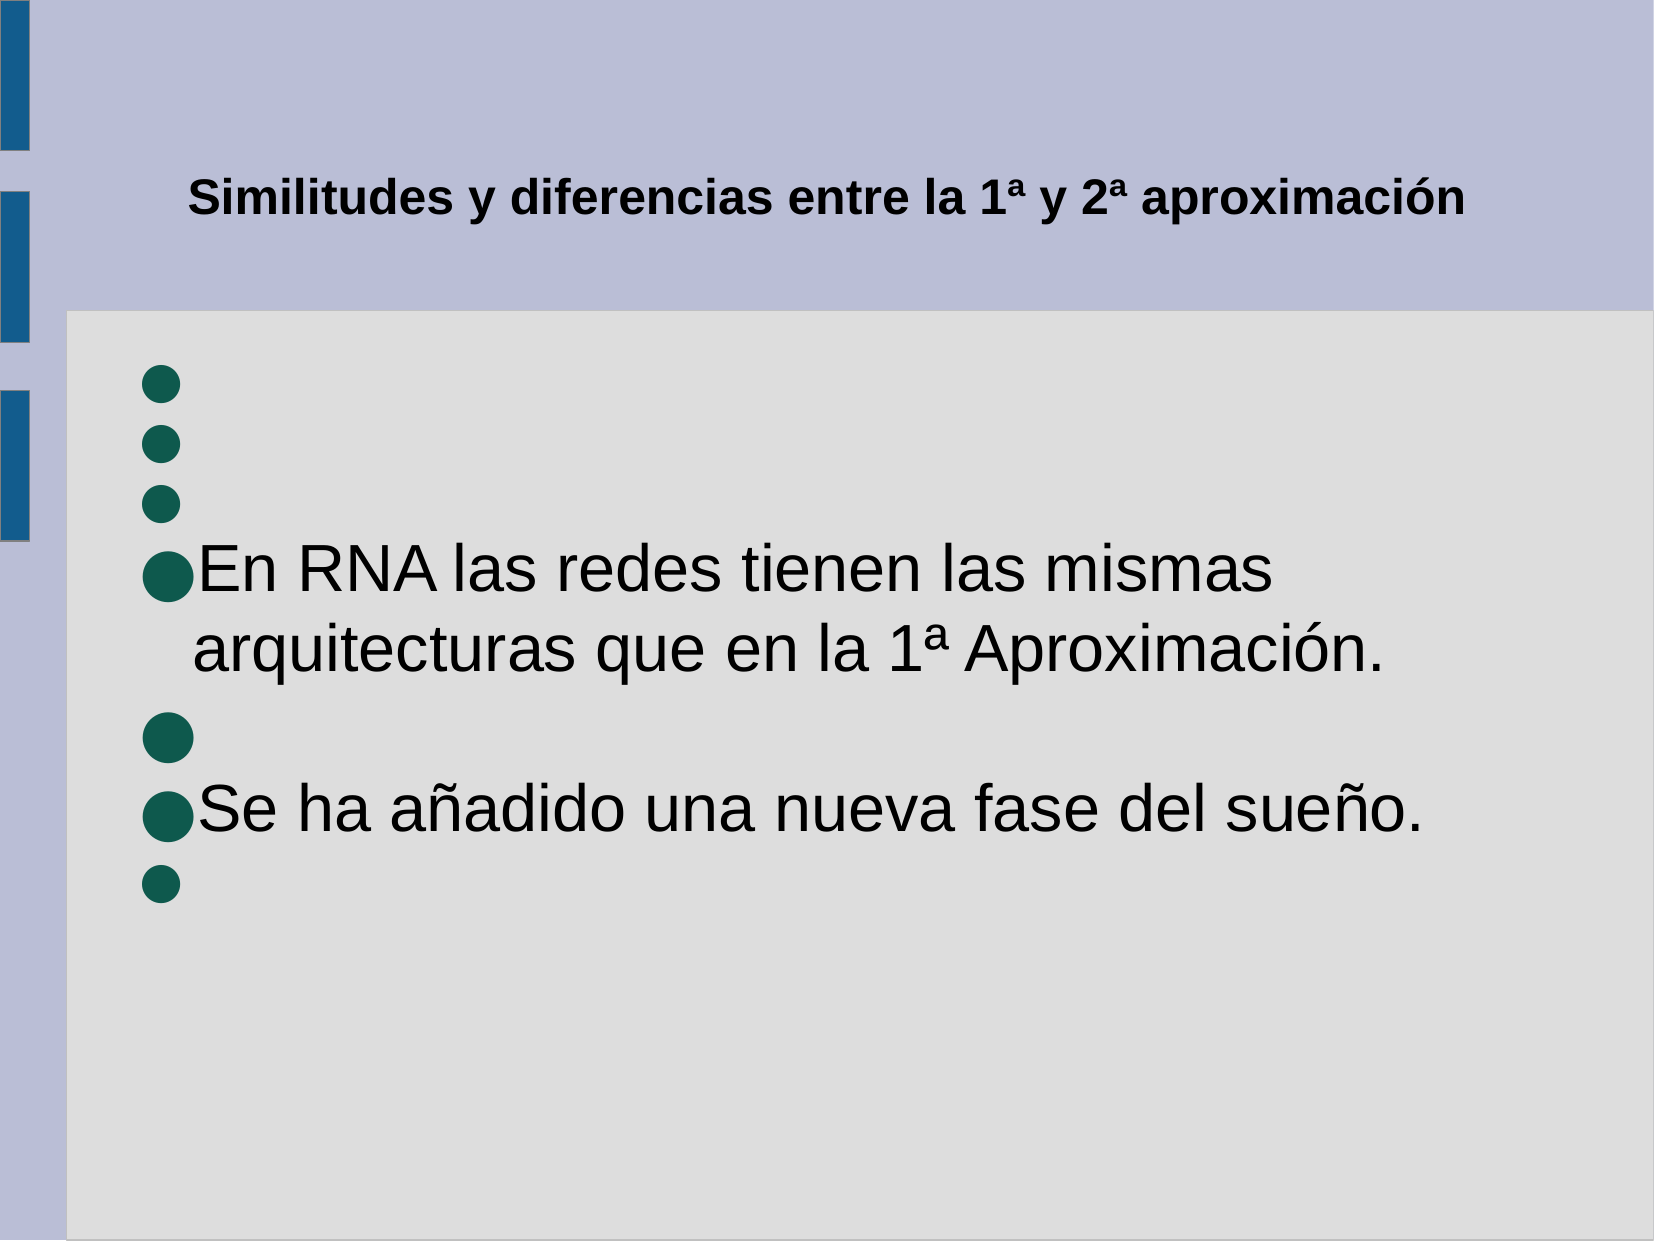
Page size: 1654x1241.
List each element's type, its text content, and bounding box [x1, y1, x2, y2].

text_box En RNA las redes tienen las mismas arquitecturas que en la 1ª Aproximación. Se ha añadido una nueva fase del sueño. [121, 344, 1534, 1126]
text_box Similitudes y diferencias entre la 1ª y 2ª aproximación [121, 91, 1534, 299]
